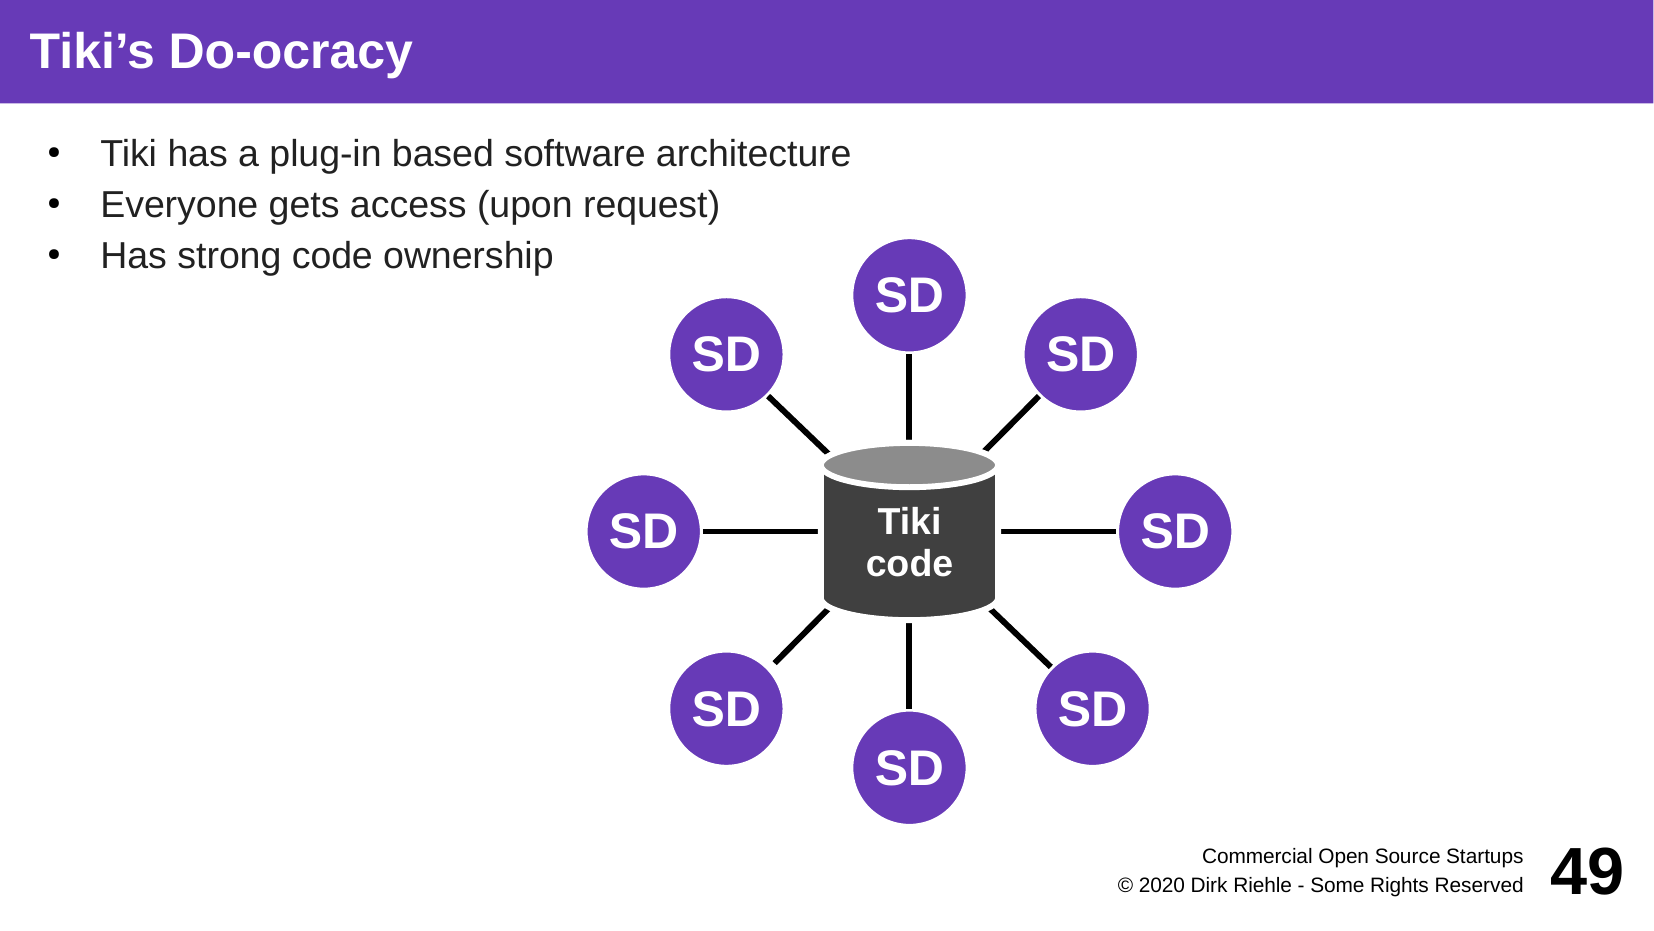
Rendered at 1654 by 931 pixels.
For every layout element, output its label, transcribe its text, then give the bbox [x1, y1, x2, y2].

title Tiki’s Do-ocracy [0, 0, 1654, 104]
list Tiki has a plug-in based software architecture Everyone gets access (upon request) Has strong code ownership [29, 132, 1625, 813]
text_box SD [871, 813, 948, 827]
